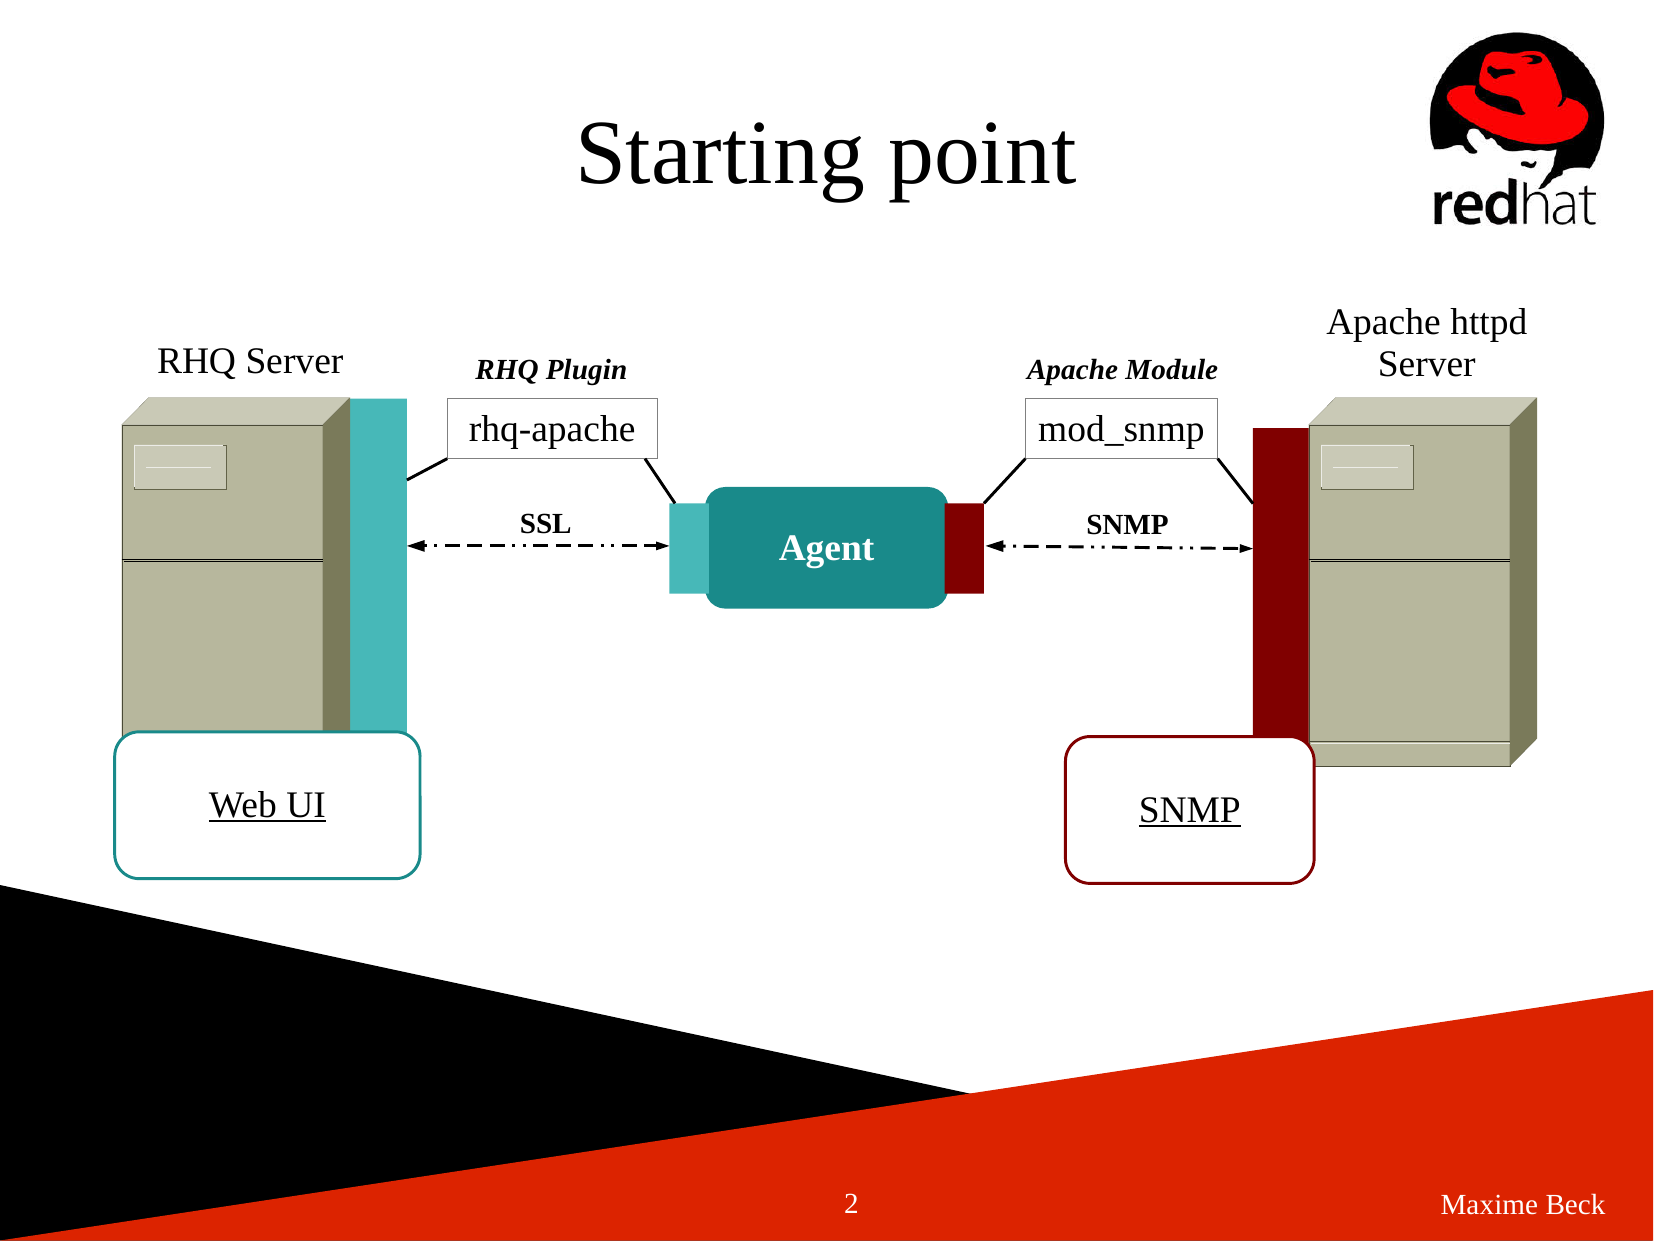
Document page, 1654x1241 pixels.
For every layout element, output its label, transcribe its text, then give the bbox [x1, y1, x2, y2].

text_box [669, 503, 709, 594]
text_box rhq-apache [447, 398, 658, 459]
picture [120, 388, 351, 739]
text_box [1252, 428, 1307, 742]
text_box Agent [705, 486, 948, 609]
text_box Apache Module [1010, 344, 1236, 395]
text_box Web UI [114, 731, 421, 879]
text_box [351, 398, 407, 734]
text_box SSL [503, 498, 591, 549]
text_box SNMP [1070, 499, 1194, 550]
text_box [944, 503, 984, 594]
title Starting point [82, 49, 1571, 257]
text_box SNMP [1065, 736, 1315, 884]
picture [1307, 388, 1538, 773]
picture [1425, 30, 1606, 228]
text_box Apache httpd Server [1284, 293, 1570, 392]
text_box RHQ Server [142, 332, 383, 389]
text_box RHQ Plugin [459, 344, 655, 395]
text_box mod_snmp [1025, 398, 1218, 459]
